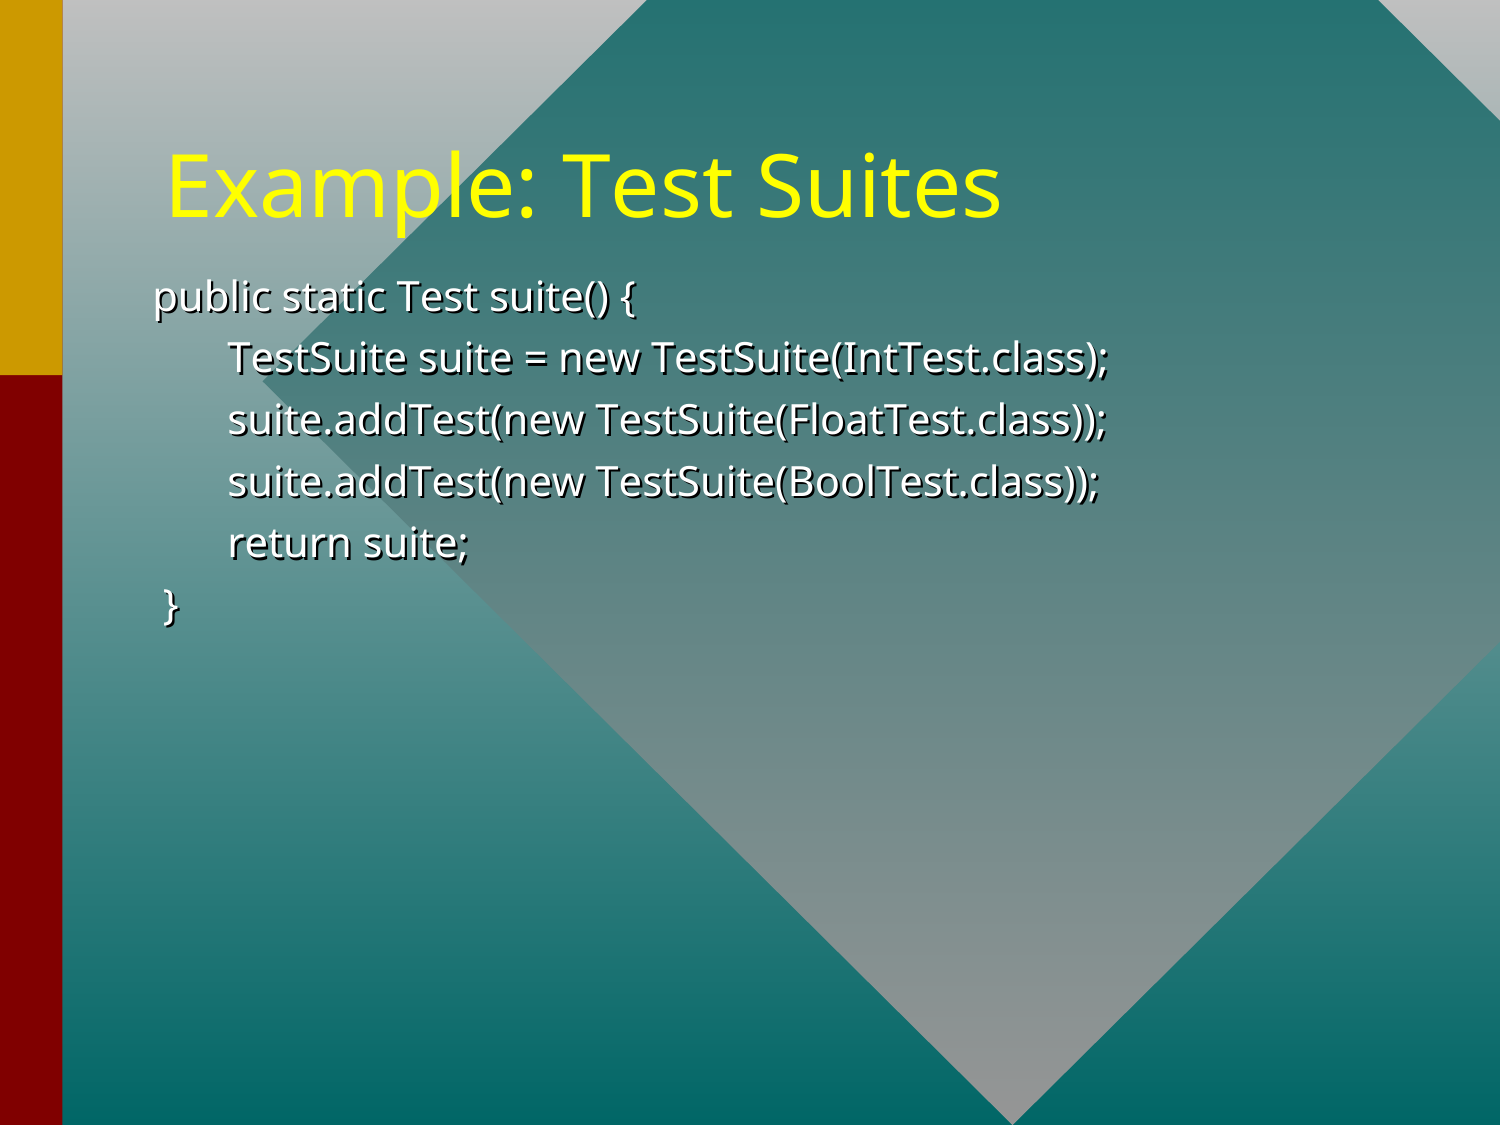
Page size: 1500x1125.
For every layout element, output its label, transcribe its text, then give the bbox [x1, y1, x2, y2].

title Example: Test Suites [150, 112, 1351, 262]
list public static Test suite() { TestSuite suite = new TestSuite(IntTest.class); suite.addTest(new TestSuite(FloatTest.class)); suite.addTest(new TestSuite(BoolTest.class)); return suite; } [137, 262, 1463, 1063]
